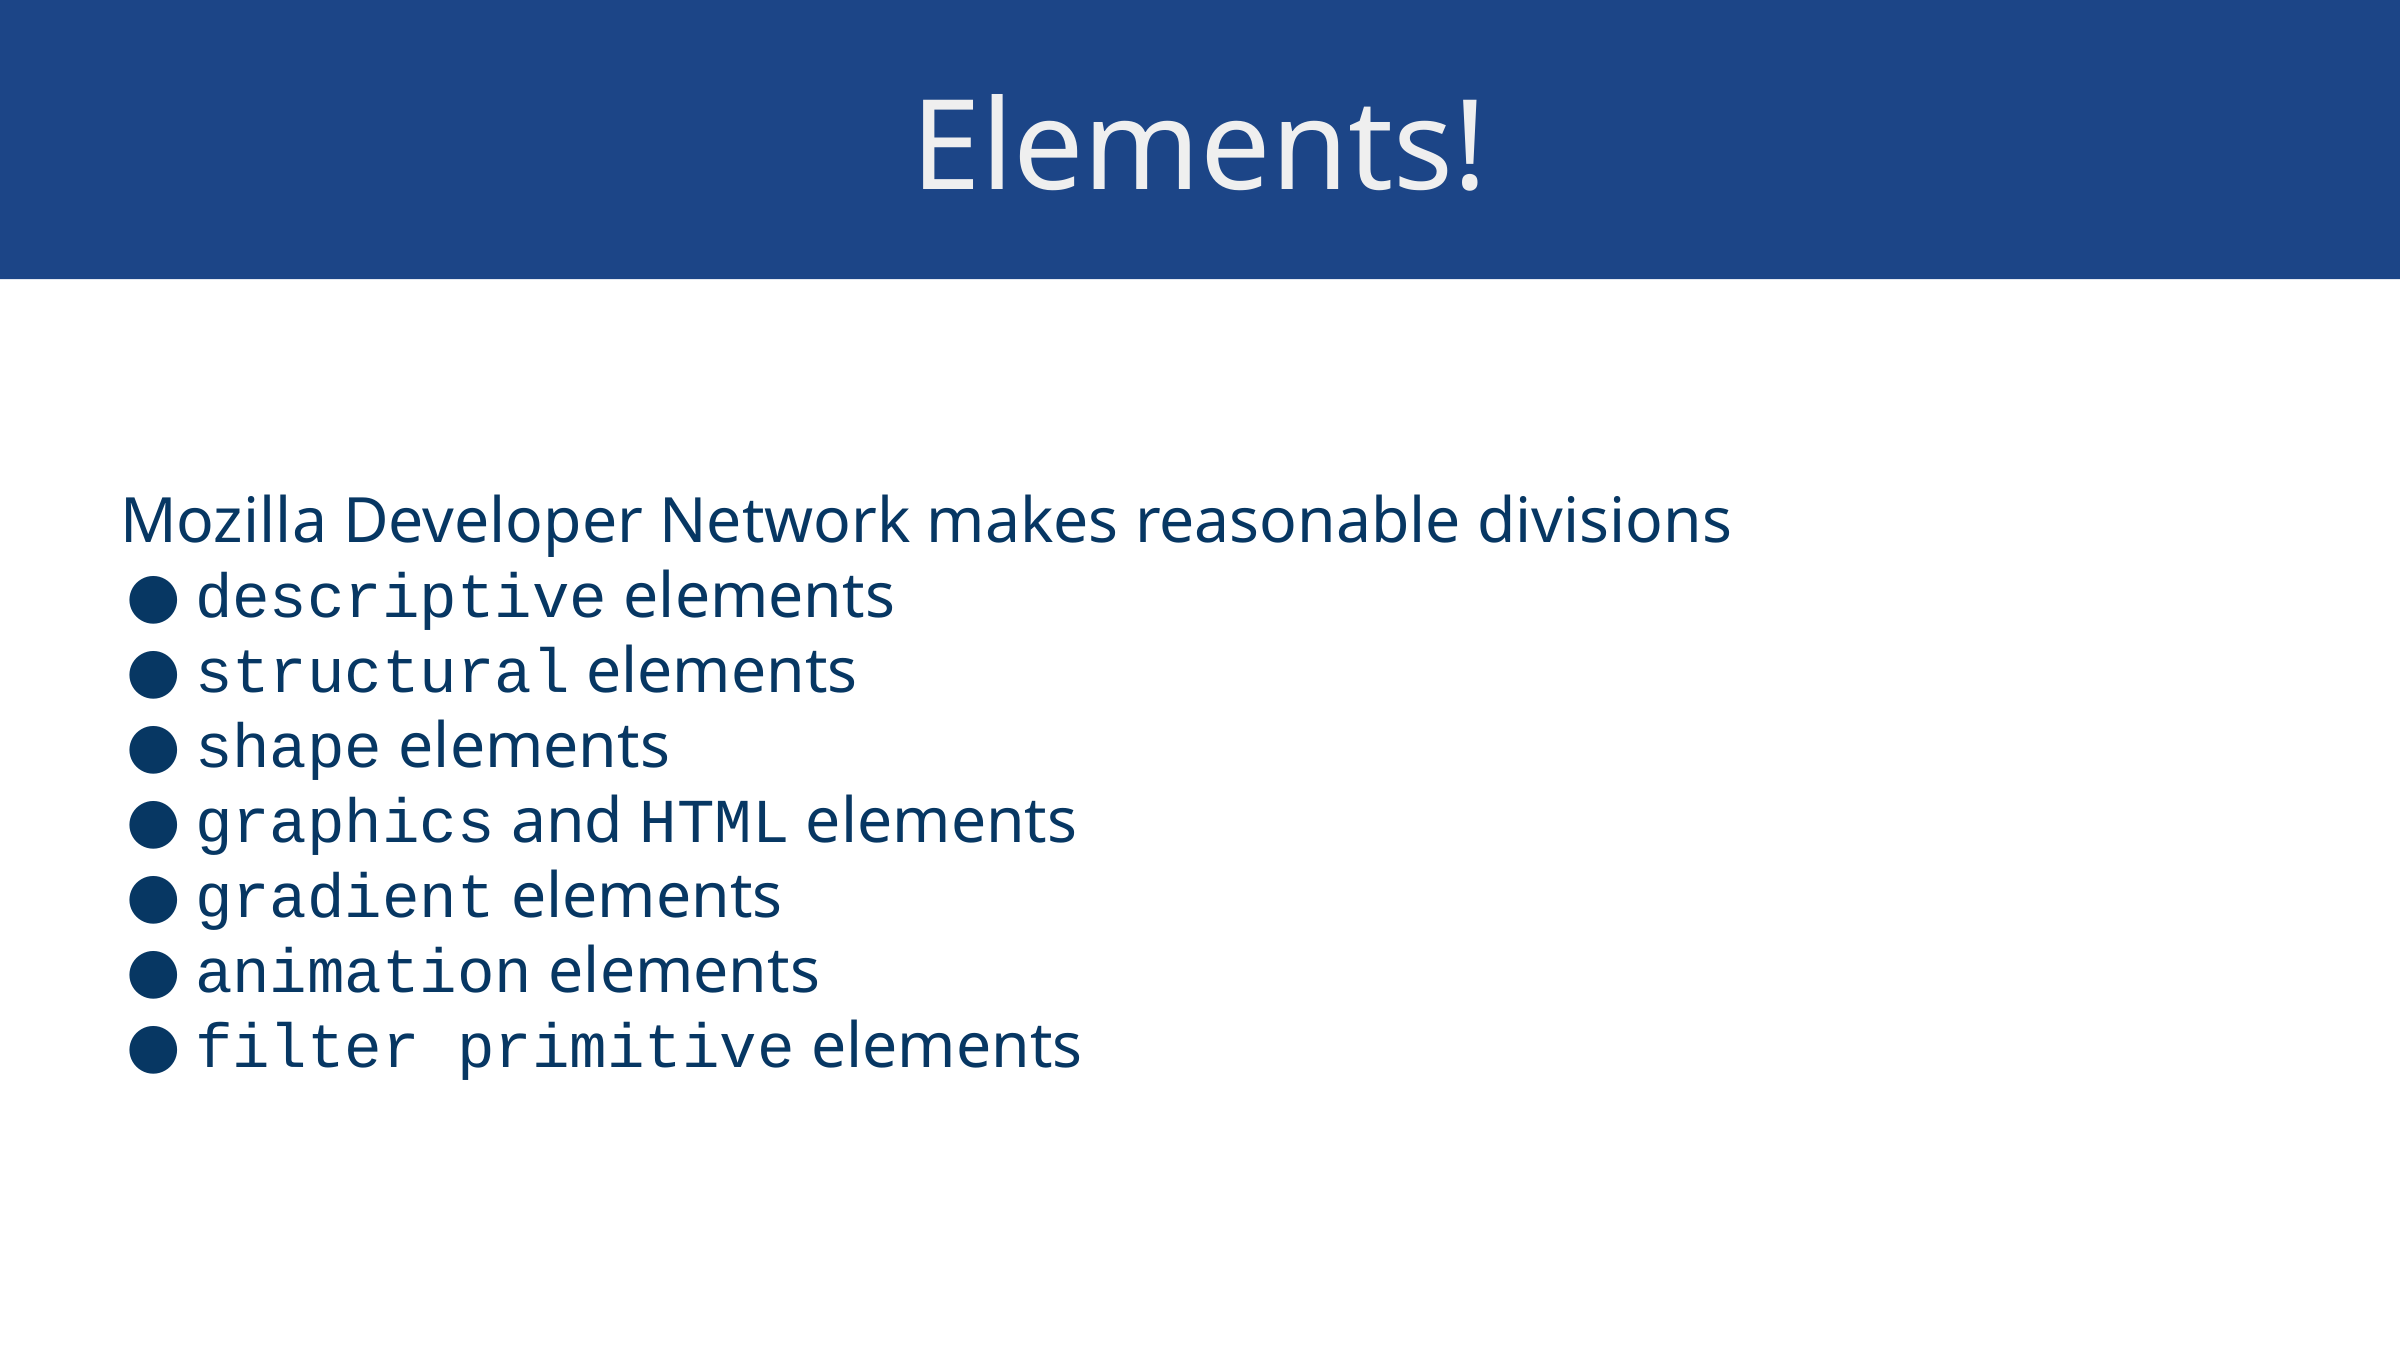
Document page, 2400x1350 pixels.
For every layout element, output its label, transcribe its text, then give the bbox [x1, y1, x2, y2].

text_box Mozilla Developer Network makes reasonable divisions descriptive elements structural elements shape elements graphics and HTML elements gradient elements animation elements filter primitive elements [120, 315, 2280, 1207]
text_box Elements! [0, 0, 2400, 280]
